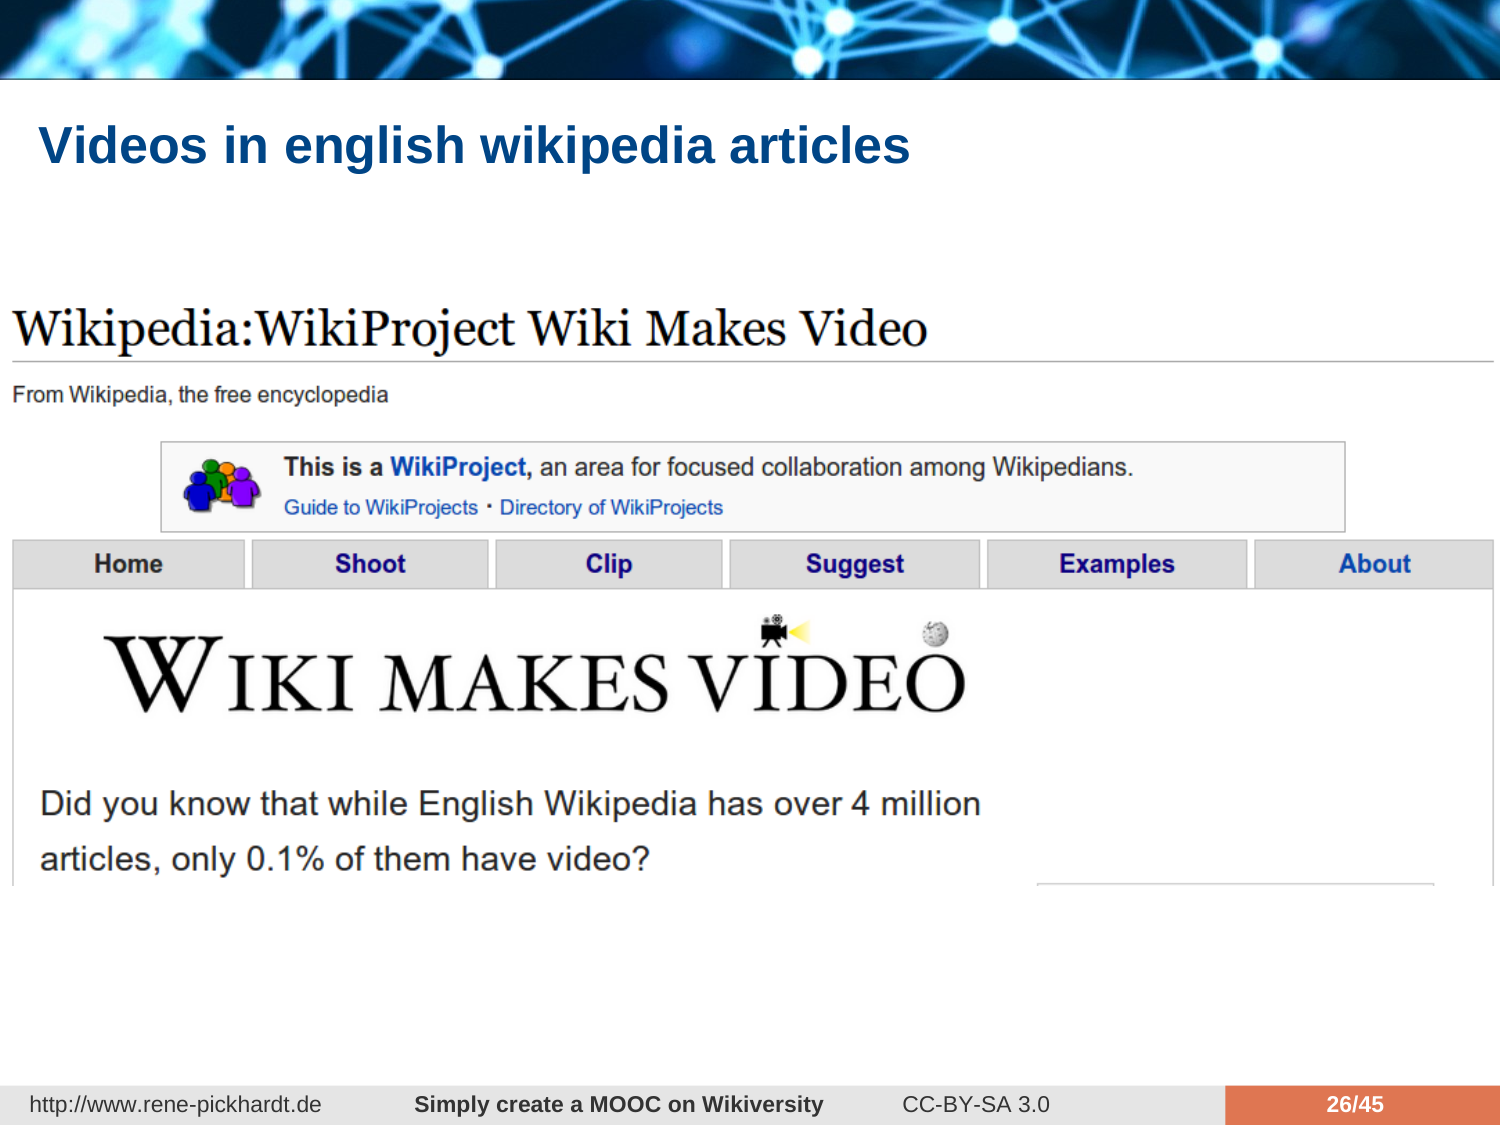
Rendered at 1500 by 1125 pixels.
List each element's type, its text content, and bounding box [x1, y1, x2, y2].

title Videos in english wikipedia articles [23, 112, 1500, 187]
picture [0, 0, 1500, 80]
picture [0, 289, 1500, 886]
